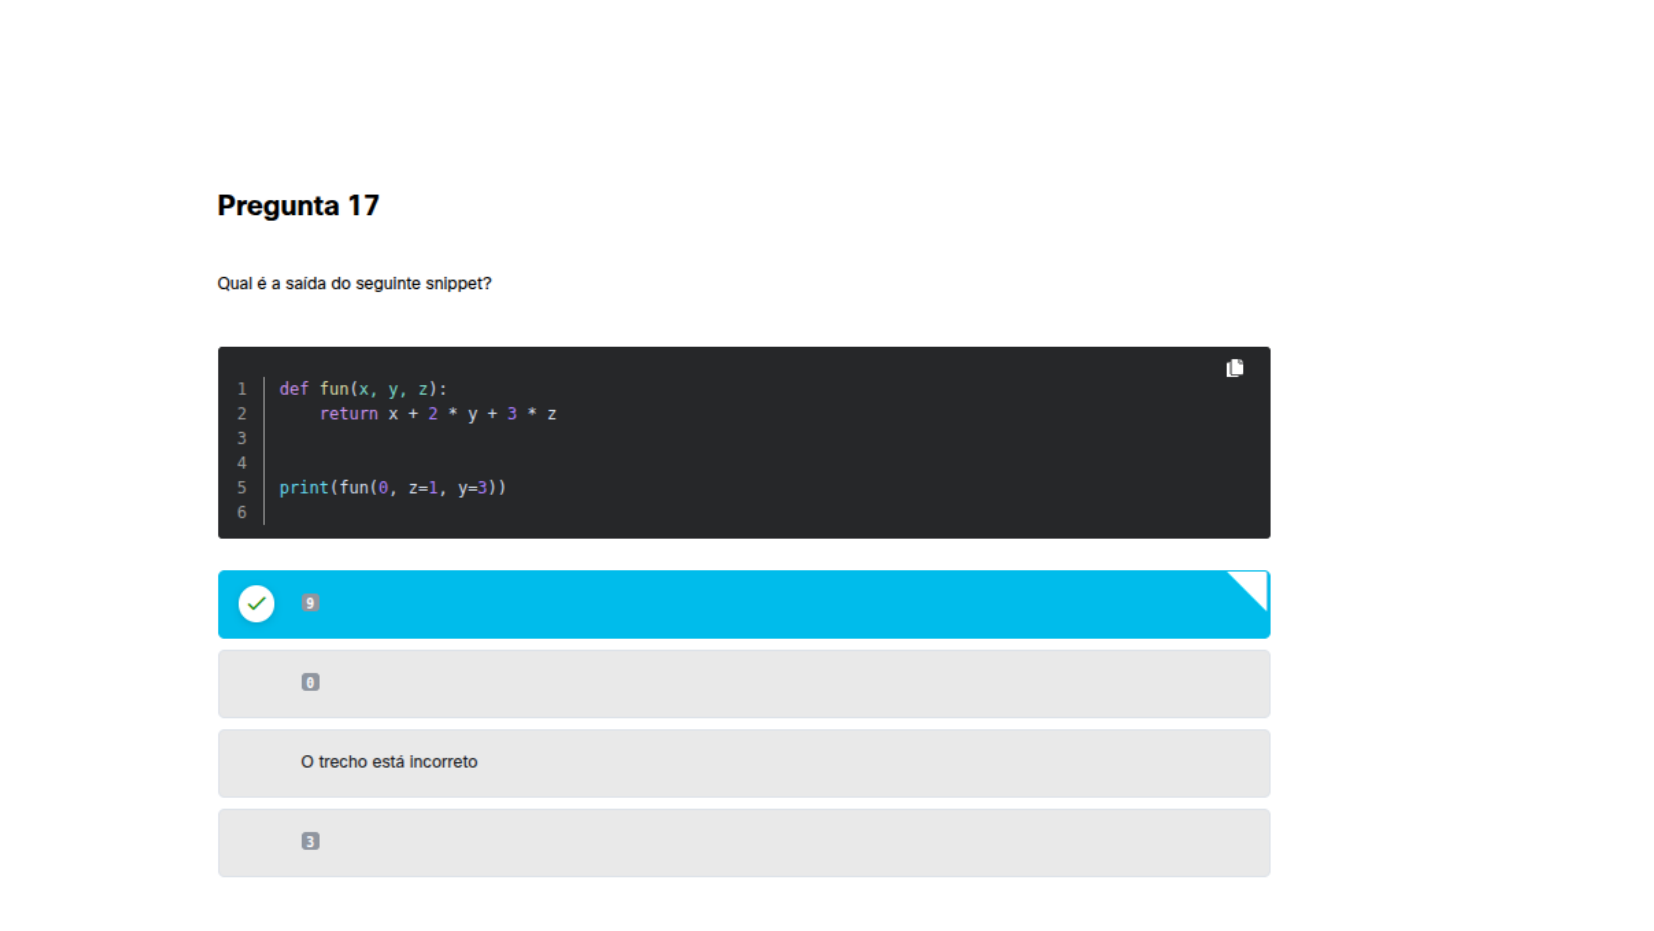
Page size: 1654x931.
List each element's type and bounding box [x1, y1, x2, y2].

picture [206, 177, 1316, 898]
